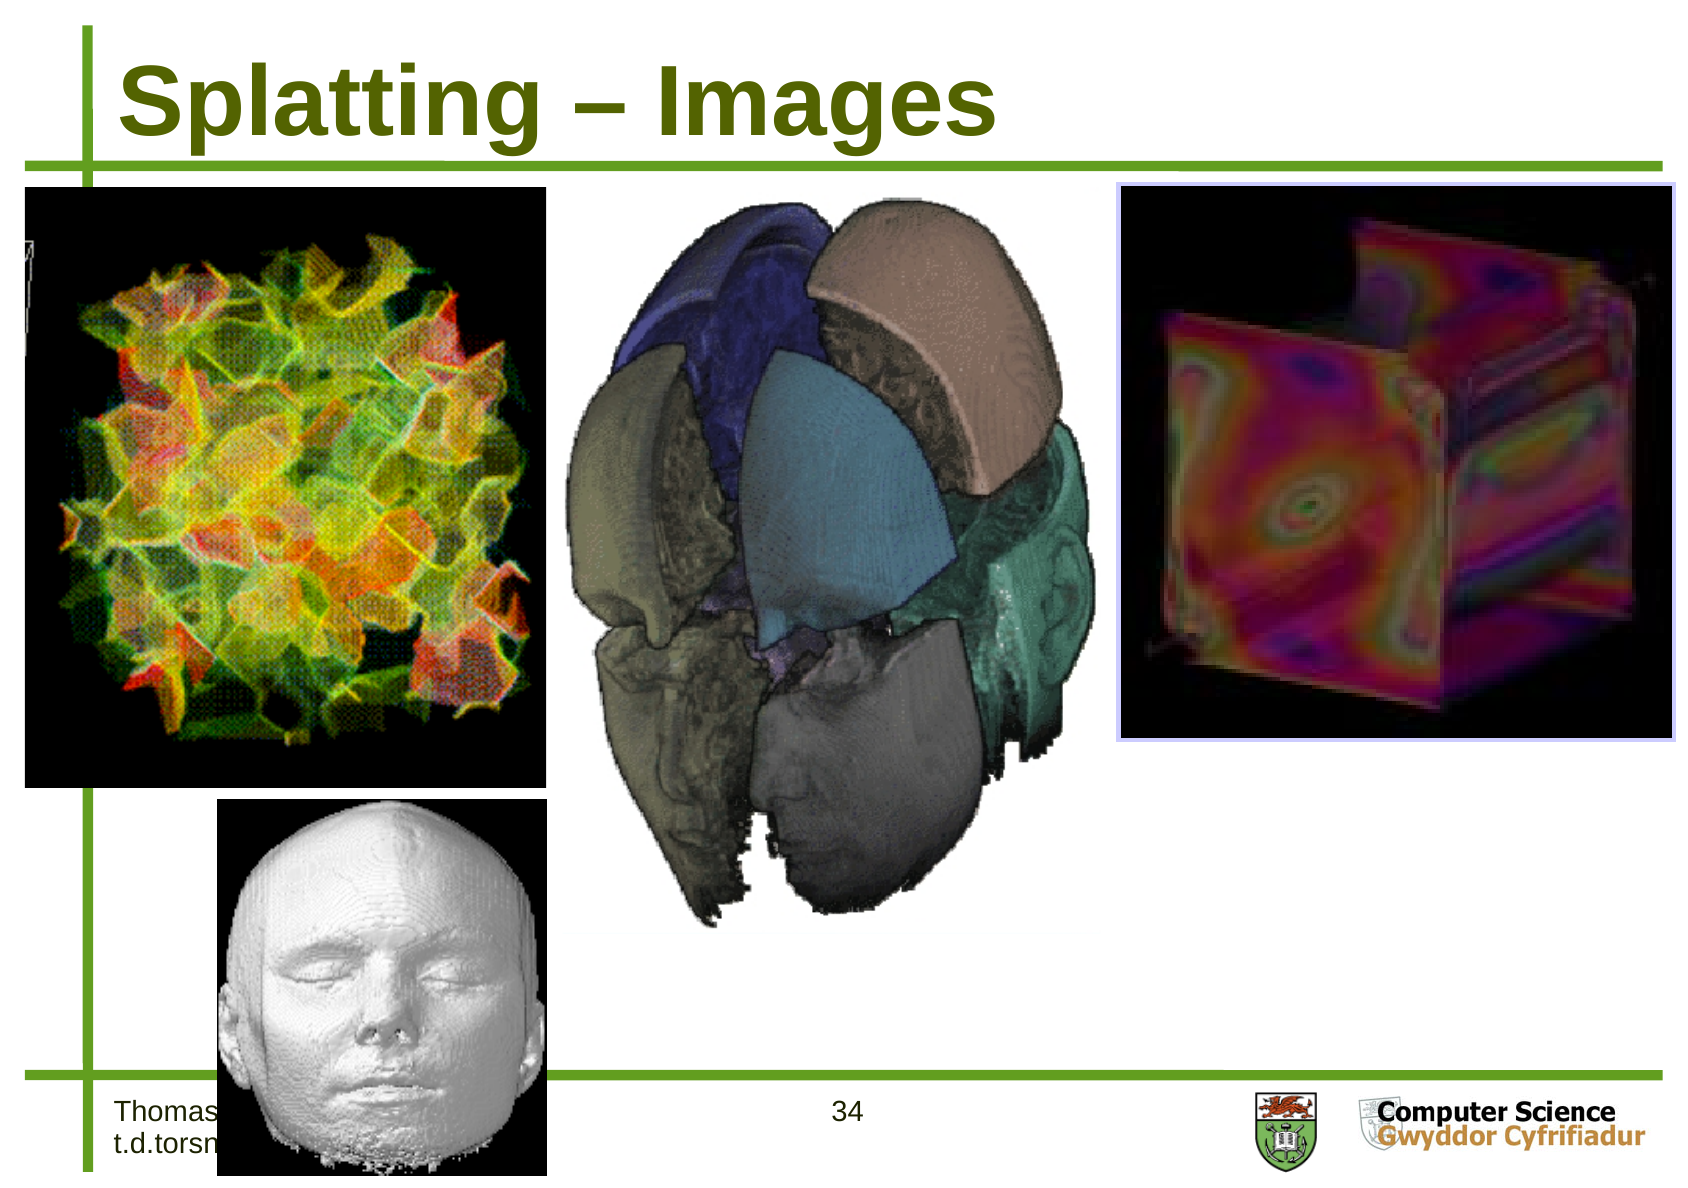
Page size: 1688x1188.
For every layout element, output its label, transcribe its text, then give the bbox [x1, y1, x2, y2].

picture [562, 187, 1101, 934]
title Splatting – Images [101, 29, 1666, 166]
picture [24, 187, 547, 788]
picture [1120, 185, 1673, 738]
picture [1240, 1092, 1654, 1173]
picture [217, 799, 547, 1176]
